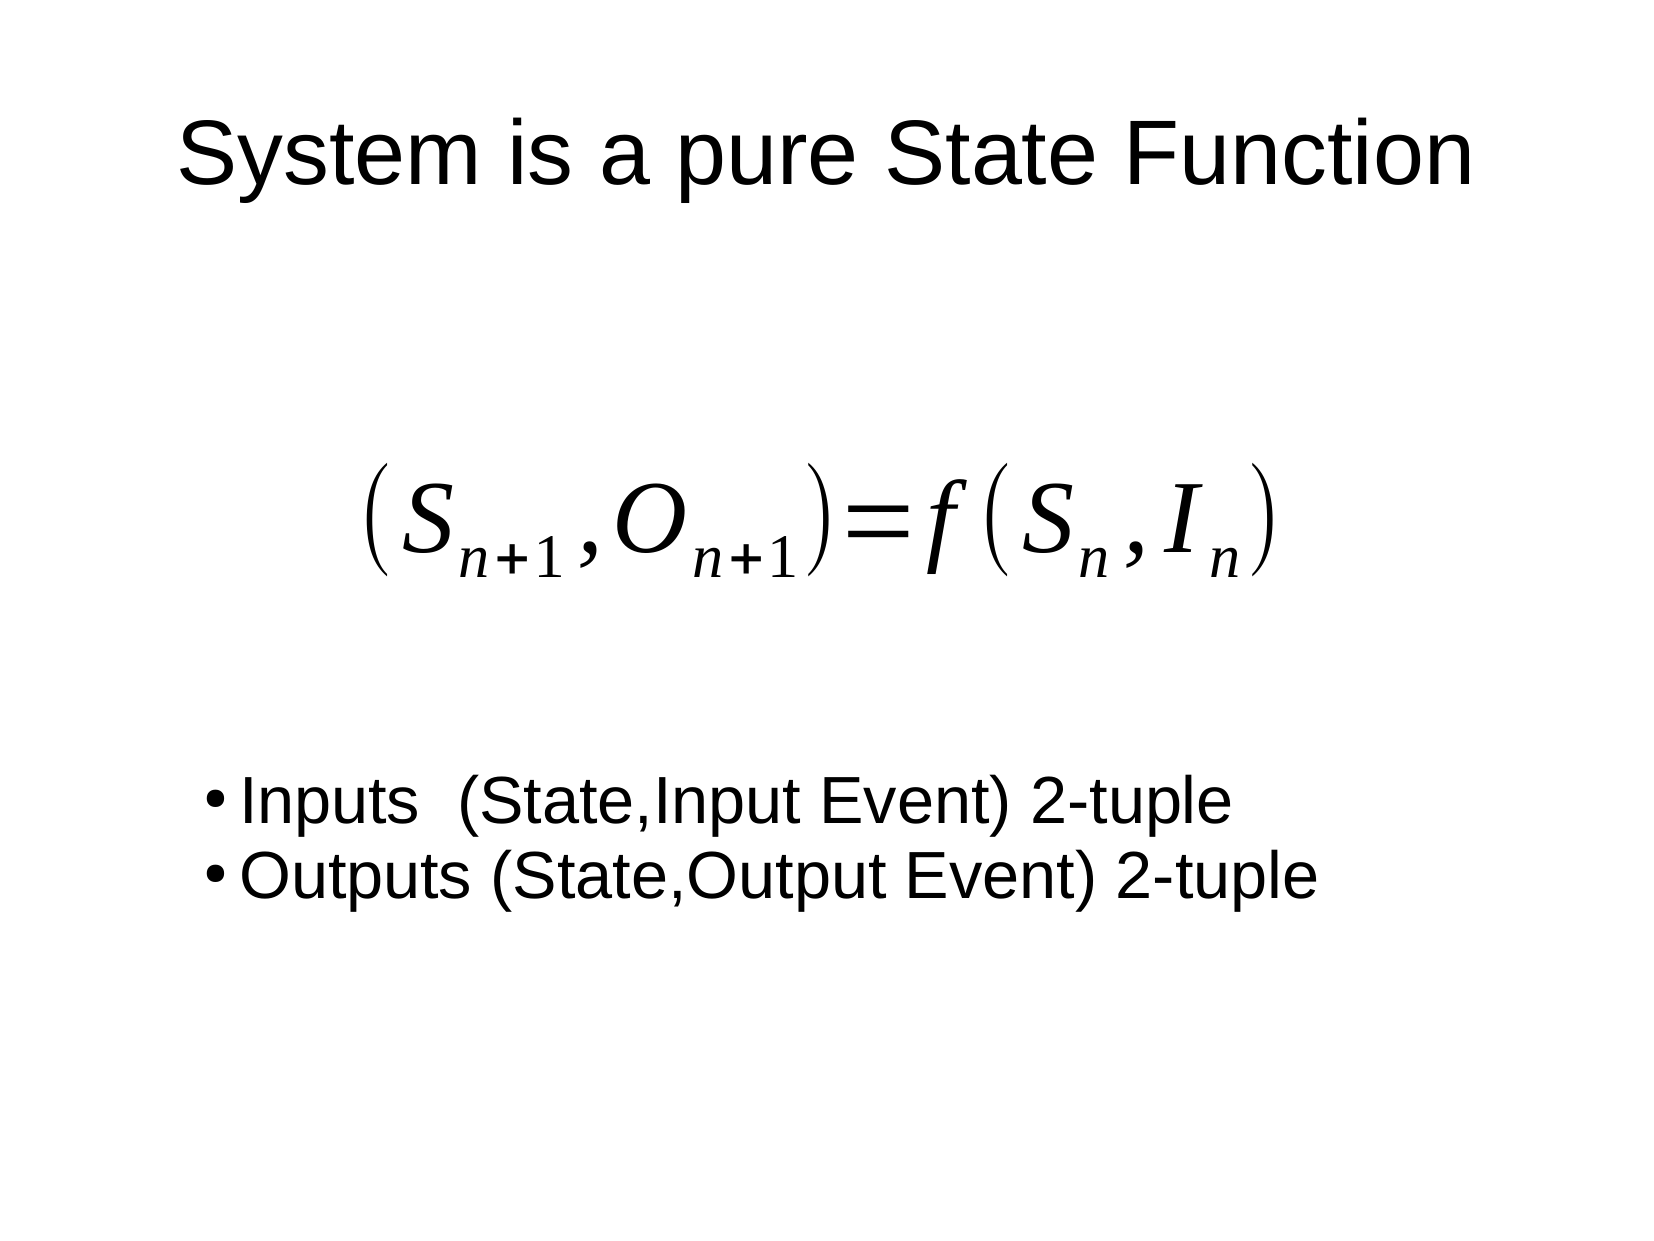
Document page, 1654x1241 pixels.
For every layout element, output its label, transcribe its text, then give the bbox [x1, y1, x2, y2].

text_box Inputs (State,Input Event) 2-tuple Outputs (State,Output Event) 2-tuple [188, 755, 1501, 1063]
chart [271, 457, 1288, 591]
title System is a pure State Function [82, 49, 1571, 257]
